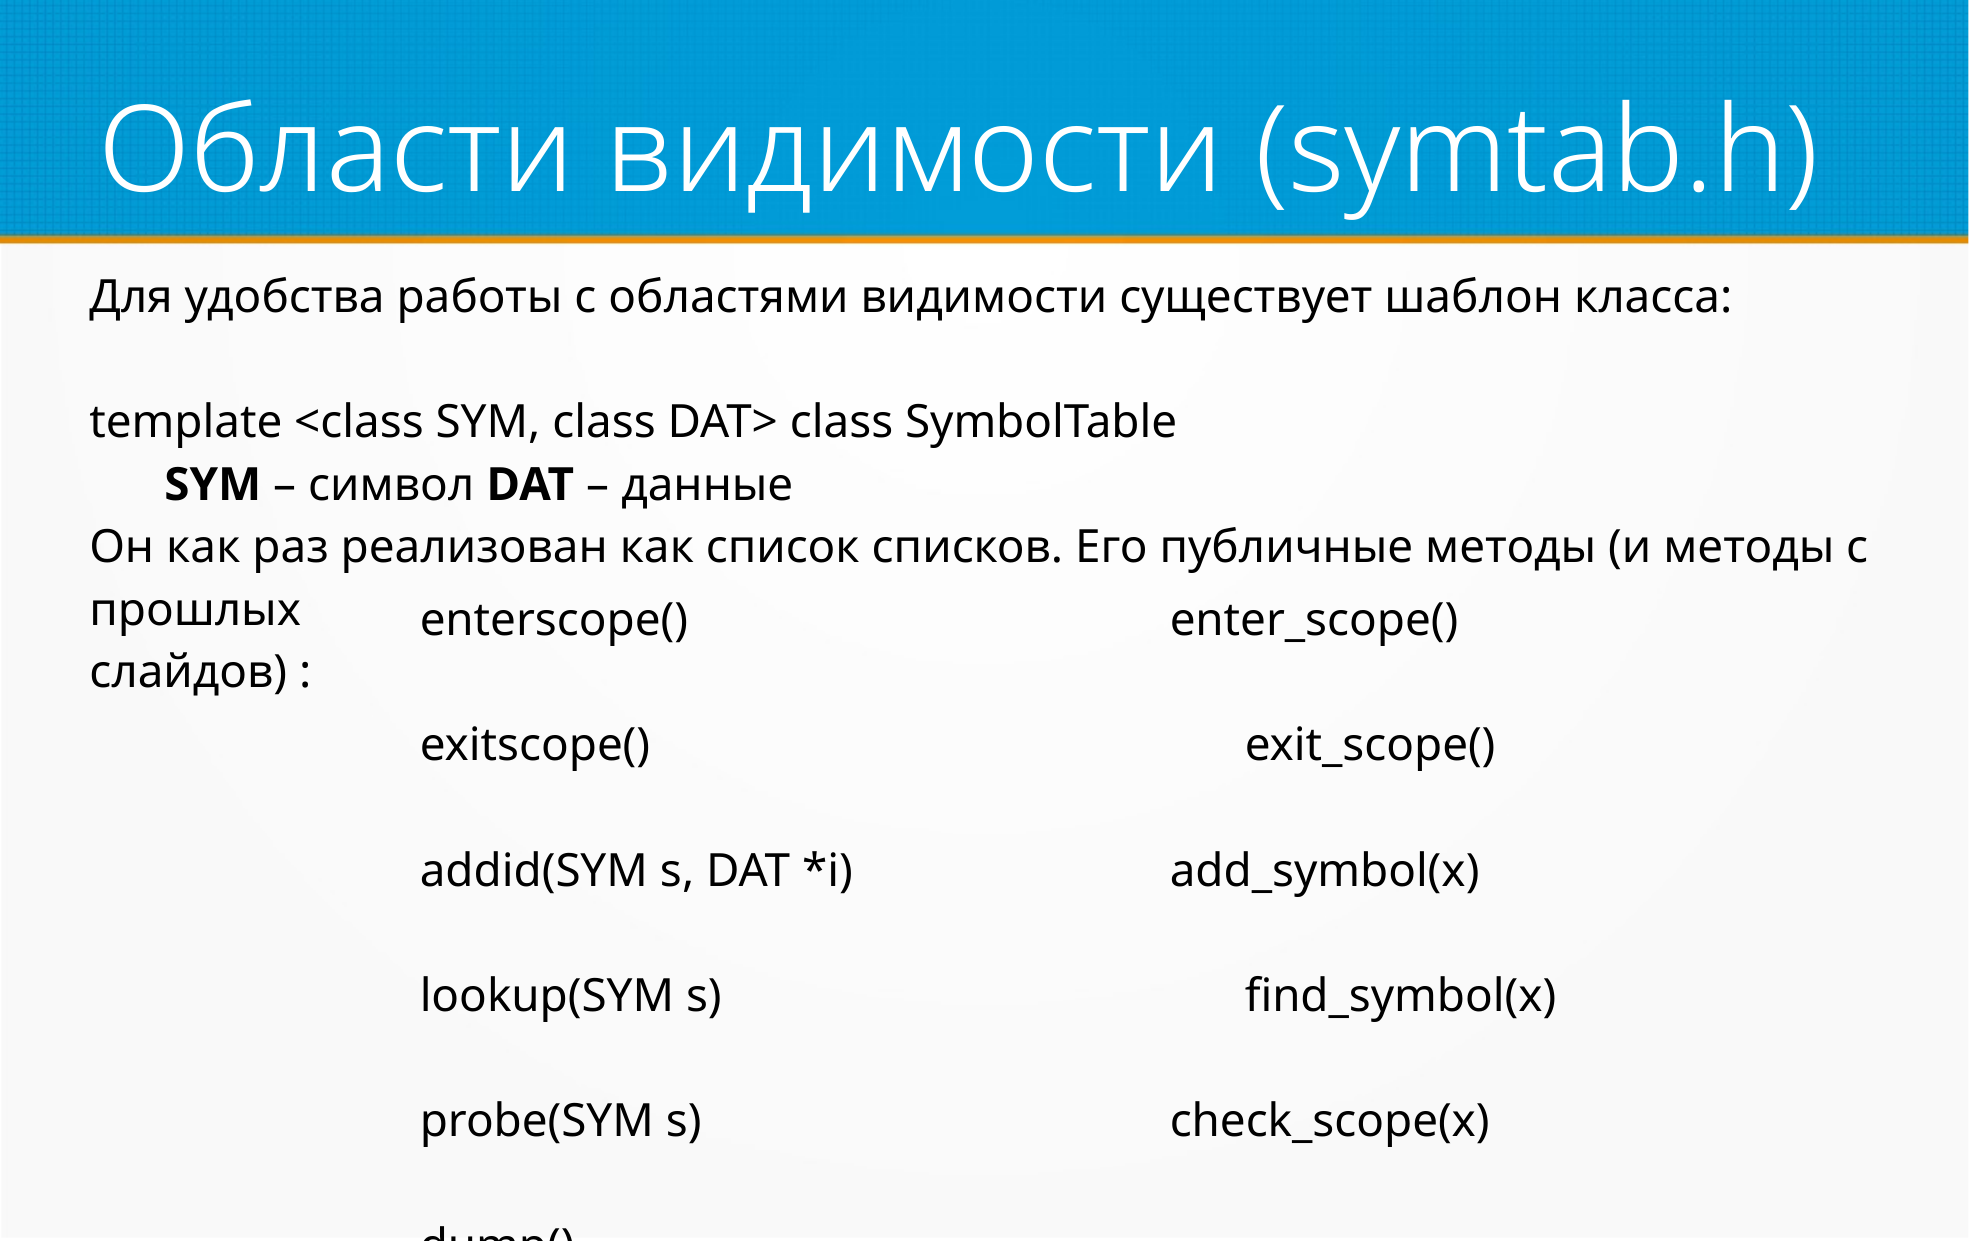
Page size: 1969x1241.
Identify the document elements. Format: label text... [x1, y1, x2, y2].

picture [443, 1230, 554, 1241]
text_box Для удобства работы с областями видимости существует шаблон класса: template <class SYM, class DAT> class SymbolTable SYM – символ DAT – данные Он как раз реализован как список списков. Его публичные методы (и методы с прошлых слайдов) : [83, 290, 1921, 676]
text_box enterscope() enter_scope() exitscope() exit_scope() addid(SYM s, DAT *i) add_symbol(x) lookup(SYM s) find_symbol(x) probe(SYM s) check_scope(x) dump() [413, 631, 1890, 1230]
picture [0, 233, 1969, 1241]
picture [255, 676, 267, 684]
picture [143, 676, 155, 684]
picture [226, 676, 240, 684]
picture [199, 676, 210, 684]
title Области видимости (symtab.h) [98, 19, 1870, 227]
picture [554, 1230, 567, 1241]
picture [103, 283, 111, 290]
